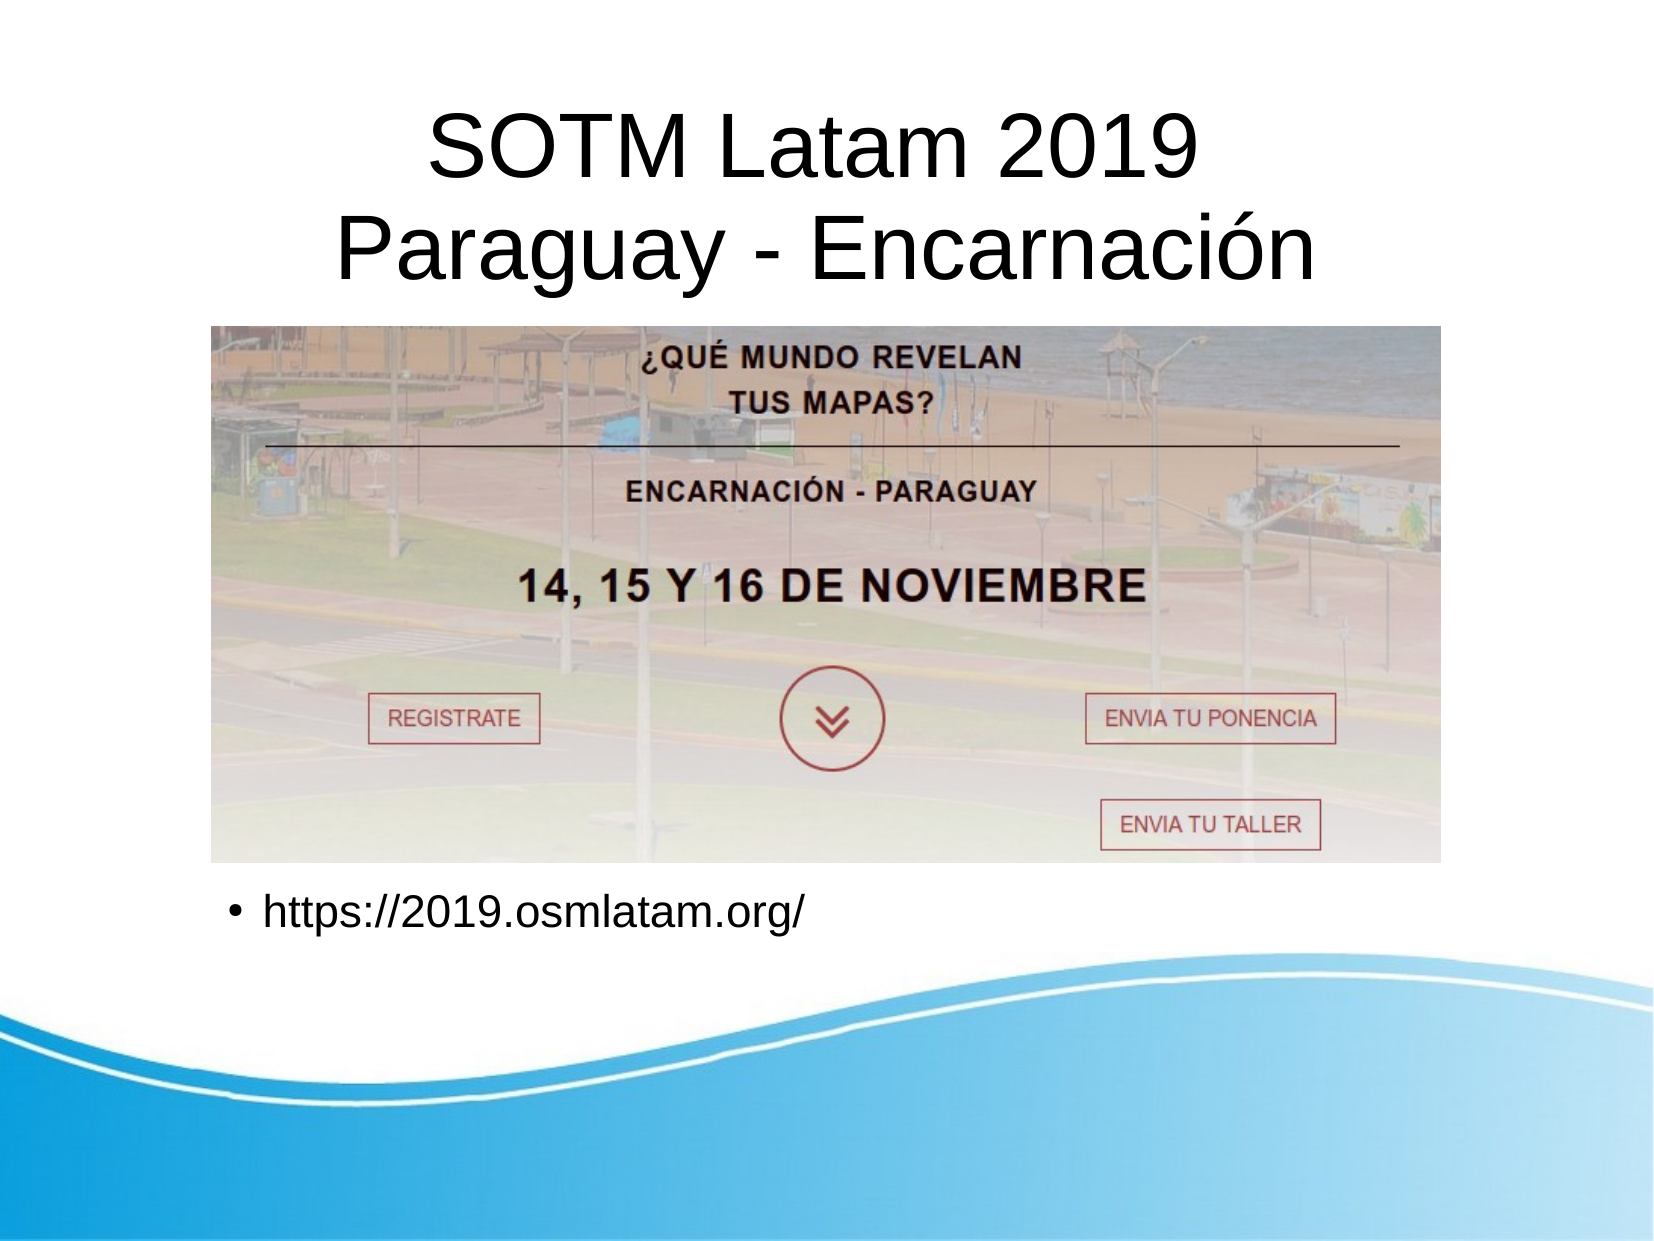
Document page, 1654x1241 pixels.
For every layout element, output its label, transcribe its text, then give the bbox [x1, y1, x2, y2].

title SOTM Latam 2019 Paraguay - Encarnación [82, 94, 1571, 300]
picture [0, 952, 1654, 1241]
picture [211, 326, 1441, 863]
text_box https://2019.osmlatam.org/ [212, 882, 908, 945]
